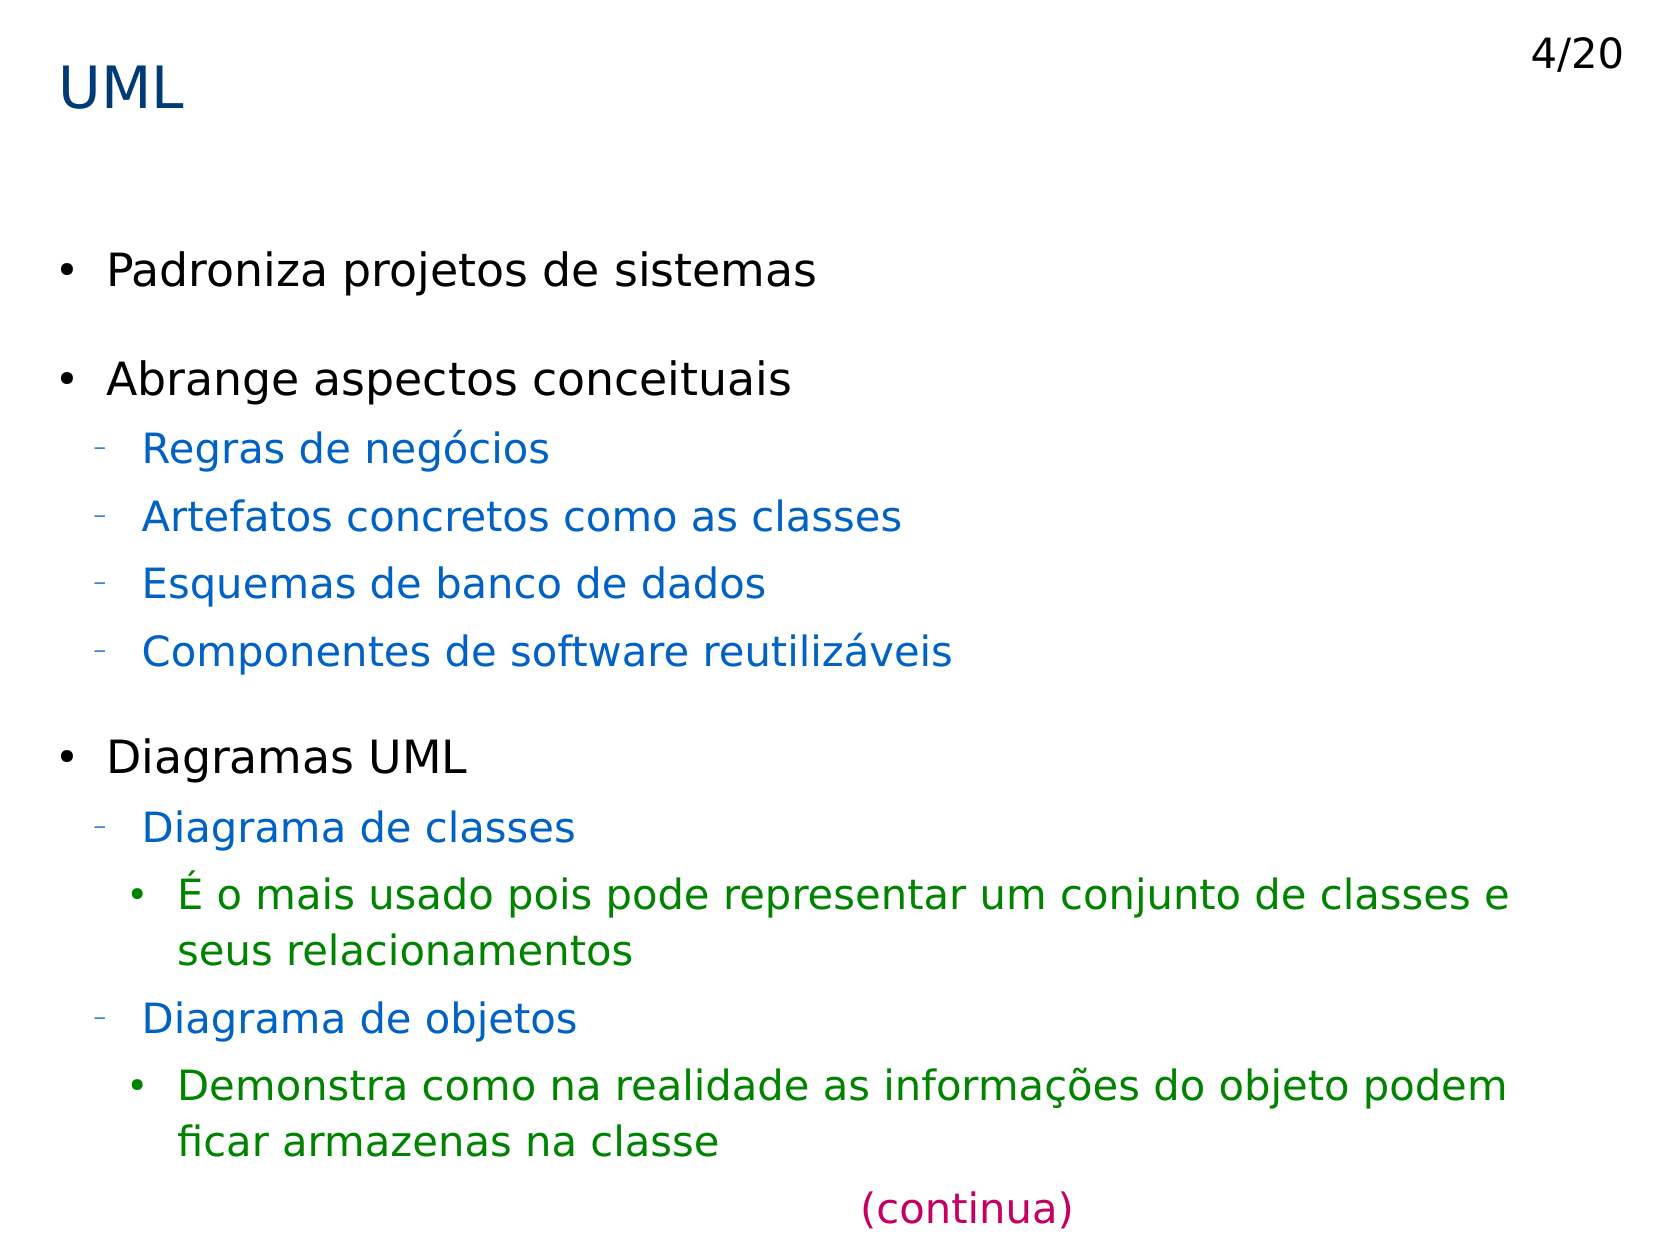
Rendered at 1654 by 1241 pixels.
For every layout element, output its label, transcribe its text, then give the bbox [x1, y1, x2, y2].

list Padroniza projetos de sistemas Abrange aspectos conceituais Regras de negócios Artefatos concretos como as classes Esquemas de banco de dados Componentes de software reutilizáveis Diagramas UML Diagrama de classes É o mais usado pois pode representar um conjunto de classes e seus relacionamentos Diagrama de objetos Demonstra como na realidade as informações do objeto podem ficar armazenas na classe [59, 236, 1595, 1211]
text_box (continua) [845, 1177, 1090, 1241]
title UML [59, 29, 1506, 148]
